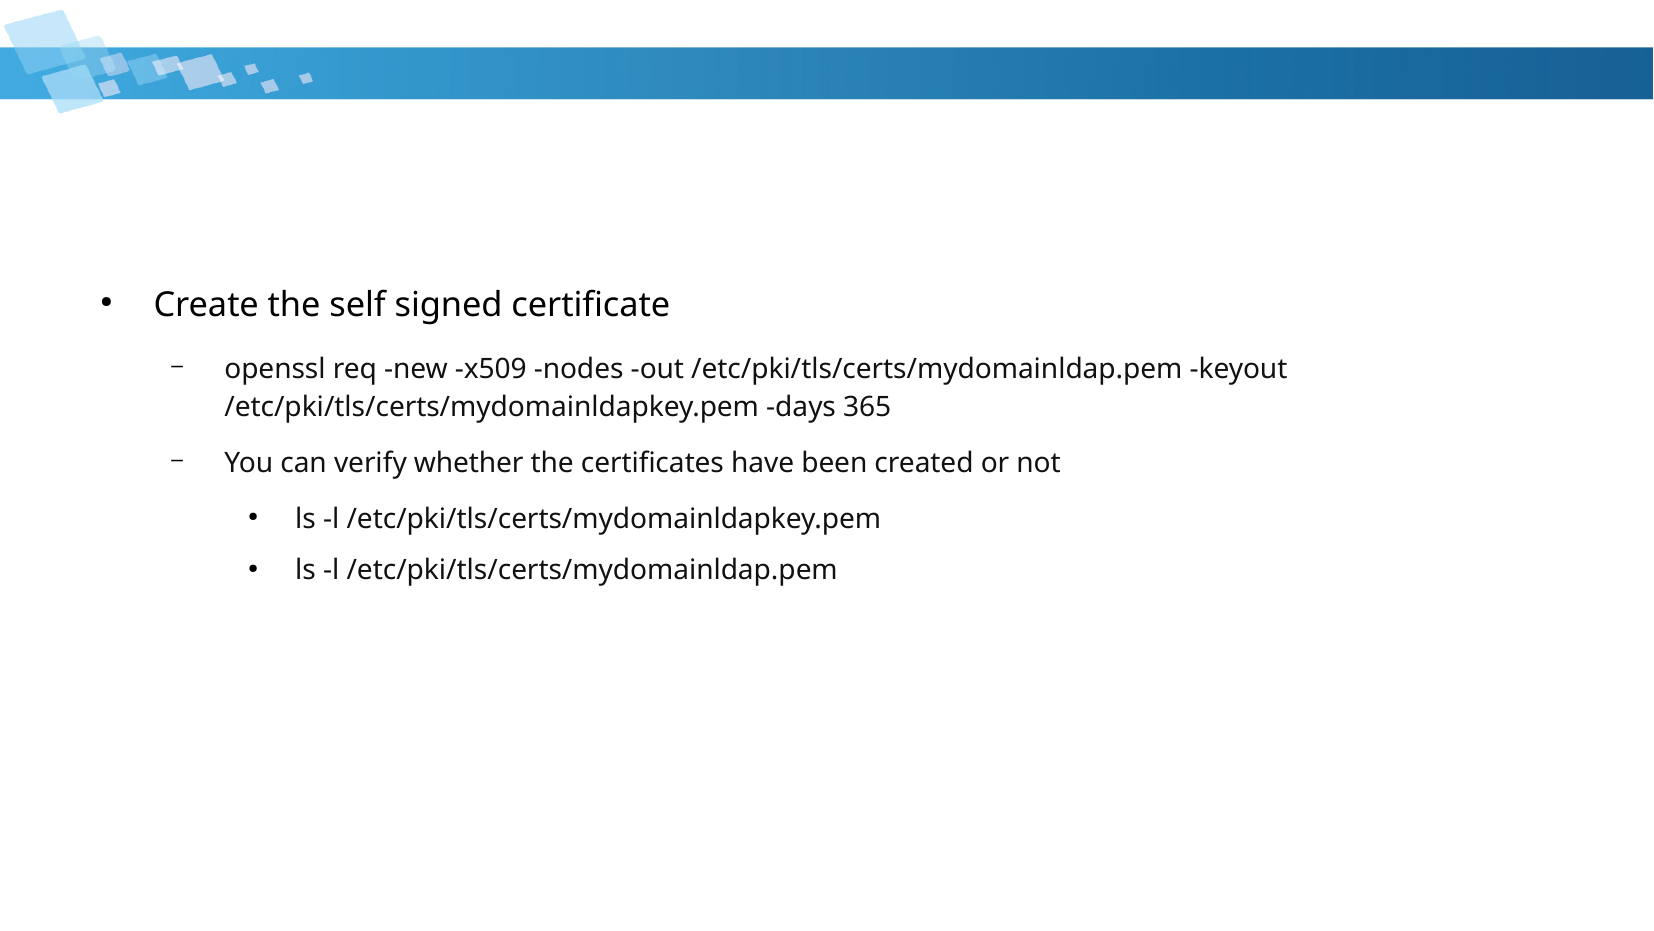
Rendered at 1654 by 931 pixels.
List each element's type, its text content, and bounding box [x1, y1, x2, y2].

picture [0, 0, 1653, 929]
list Create the self signed certificate openssl req -new -x509 -nodes -out /etc/pki/tls/certs/mydomainldap.pem -keyout /etc/pki/tls/certs/mydomainldapkey.pem -days 365 You can verify whether the certificates have been created or not ls -l /etc/pki/tls/certs/mydomainldapkey.pem ls -l /etc/pki/tls/certs/mydomainldap.pem [82, 279, 1571, 820]
